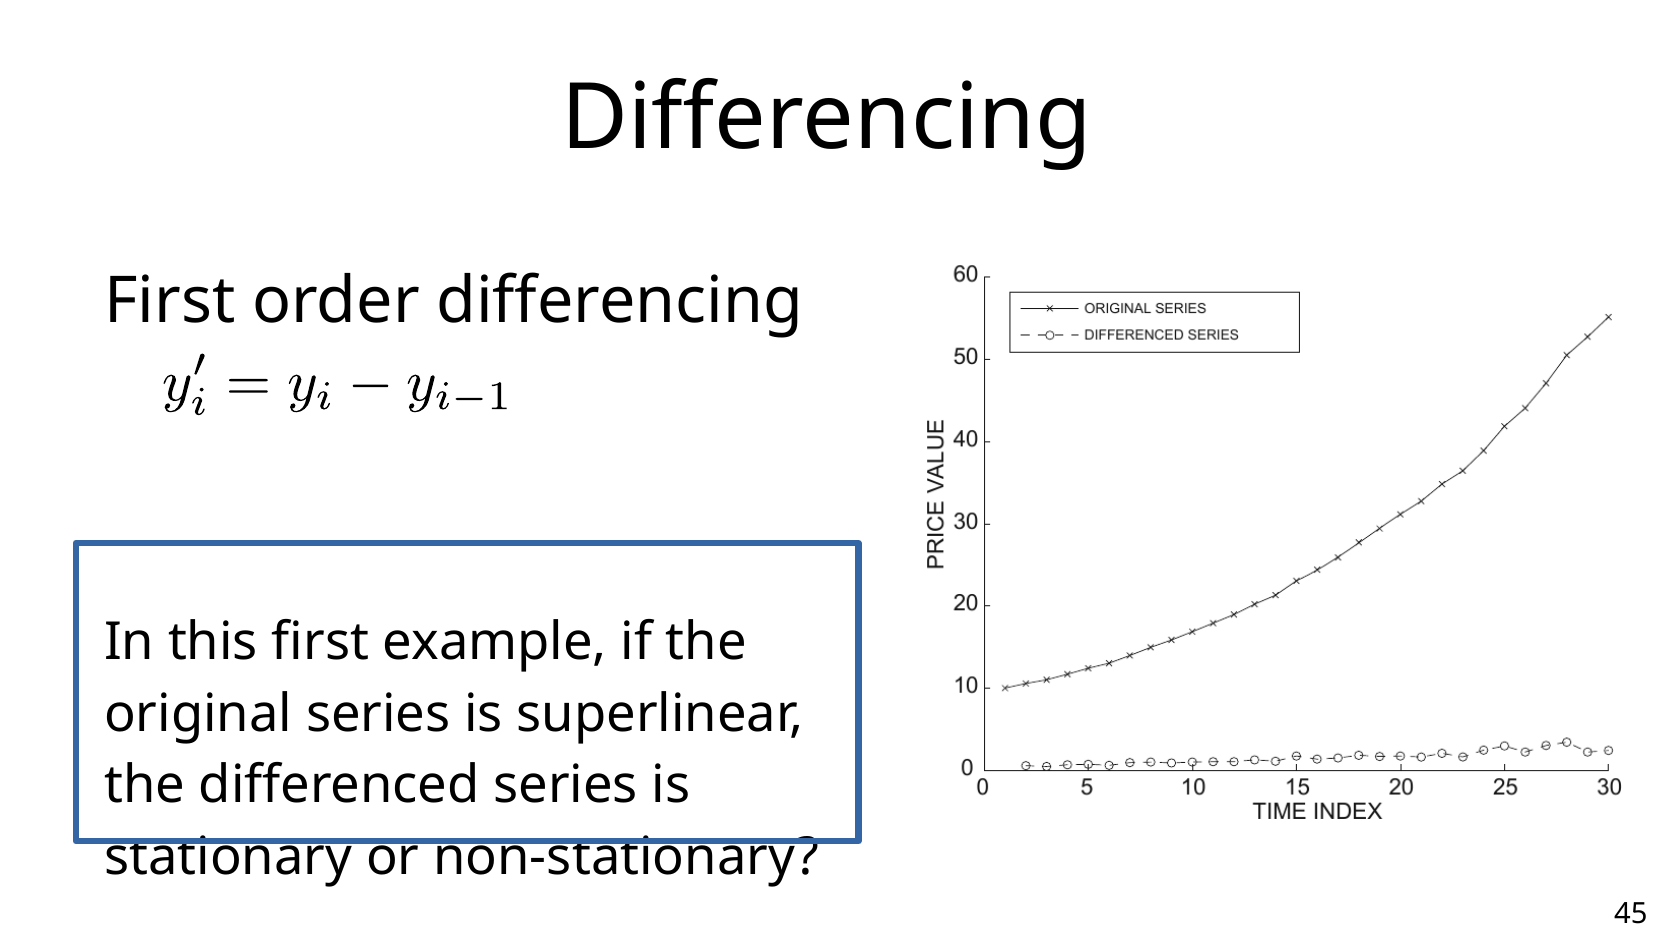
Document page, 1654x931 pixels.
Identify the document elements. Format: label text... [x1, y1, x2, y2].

list First order differencing In this first example, if the original series is superlinear, the differenced series is stationary or non-stationary? [35, 253, 834, 900]
picture [917, 250, 1624, 821]
text_box [161, 353, 511, 416]
title Differencing [82, 1, 1571, 226]
list First order differencing In this first example, if the original series is superlinear, the differenced series is stationary or non-stationary? [79, 546, 834, 838]
